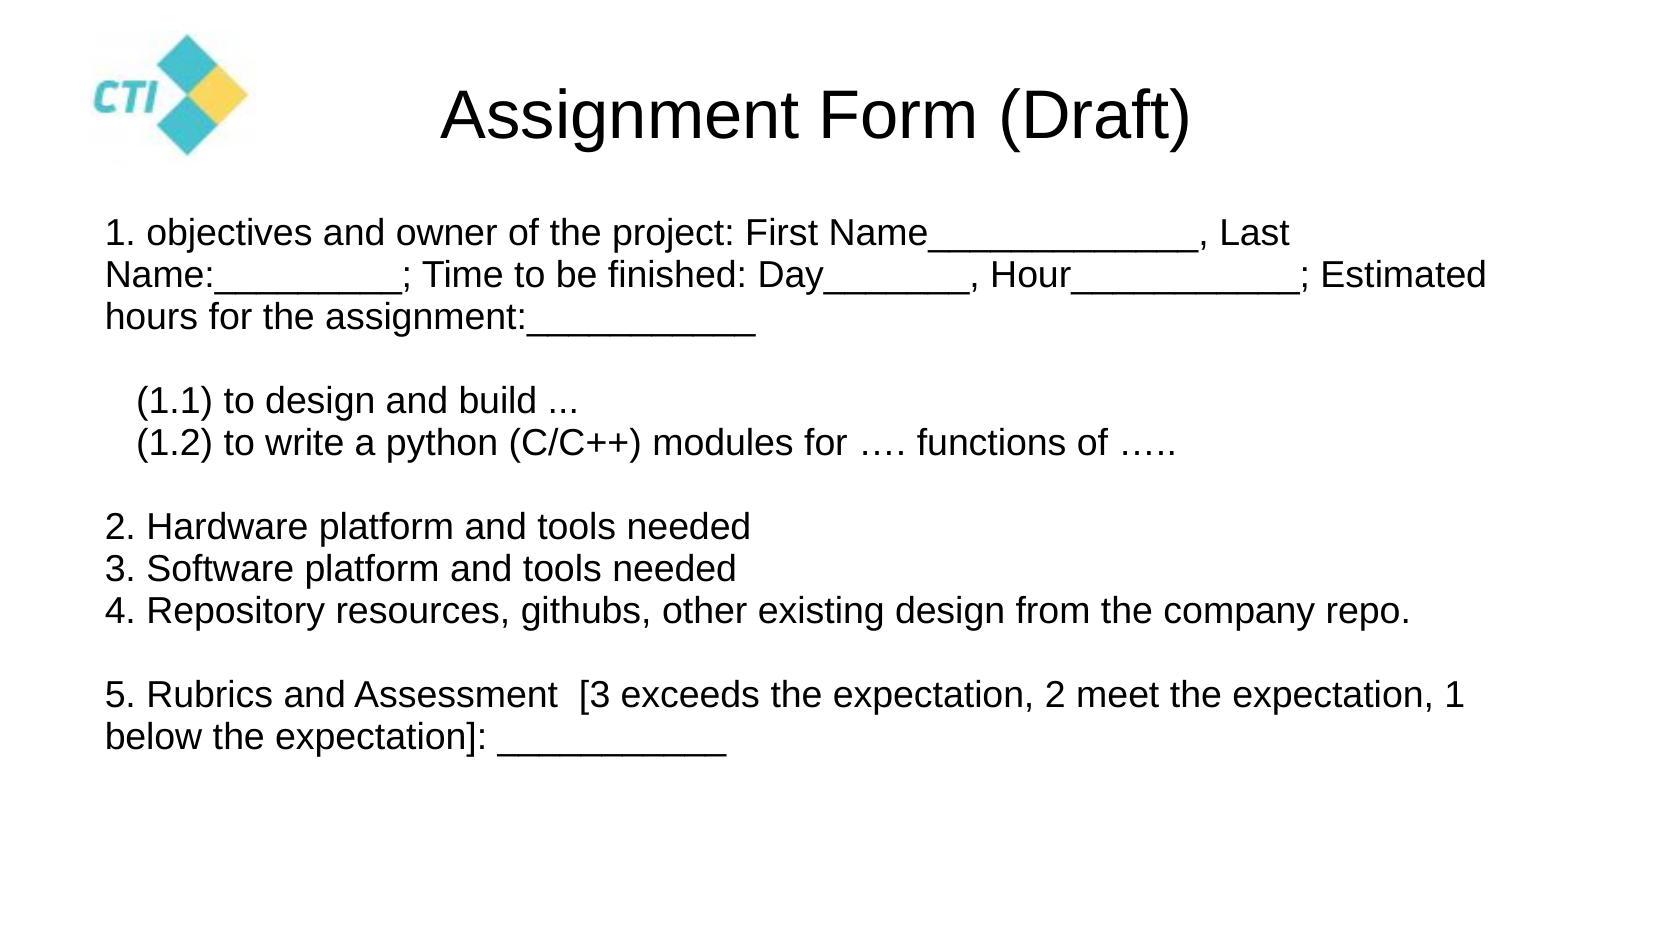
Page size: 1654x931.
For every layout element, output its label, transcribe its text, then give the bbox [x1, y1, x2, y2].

text_box 1. objectives and owner of the project: First Name_____________, Last Name:_________; Time to be finished: Day_______, Hour___________; Estimated hours for the assignment:___________ (1.1) to design and build ... (1.2) to write a python (C/C++) modules for …. functions of ….. 2. Hardware platform and tools needed 3. Software platform and tools needed 4. Repository resources, githubs, other existing design from the company repo. 5. Rubrics and Assessment [3 exceeds the expectation, 2 meet the expectation, 1 below the expectation]: ___________ [90, 204, 1546, 766]
picture [90, 22, 256, 166]
title Assignment Form (Draft) [82, 37, 1571, 193]
